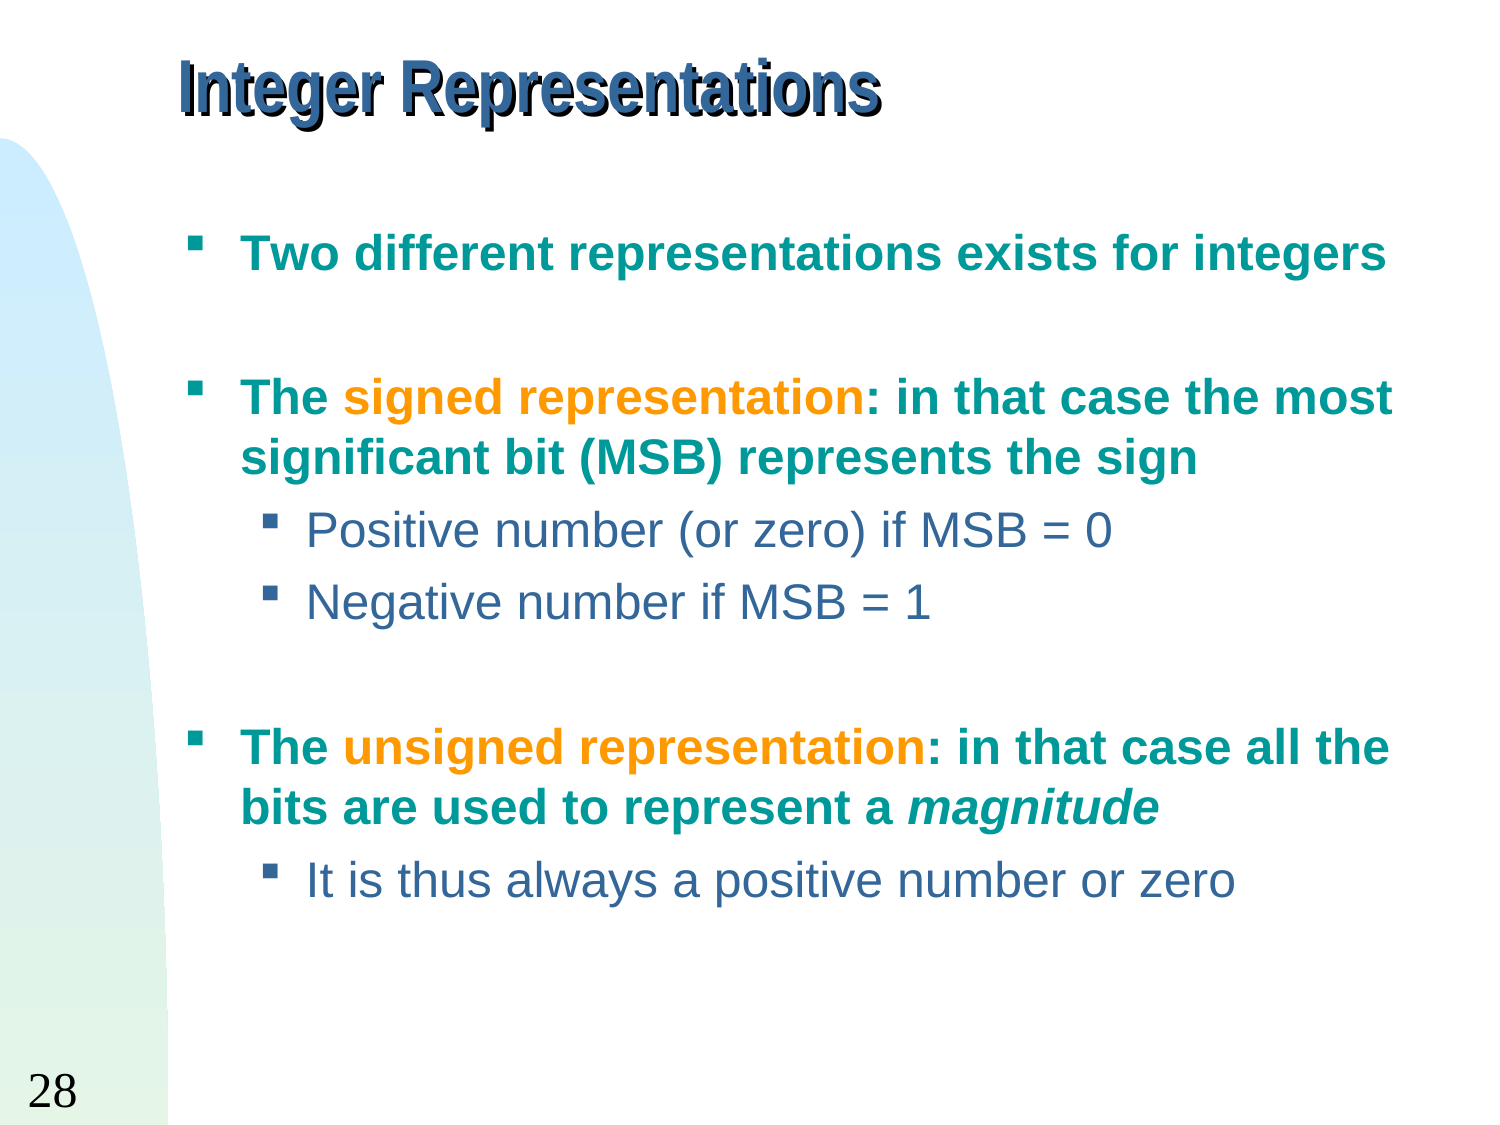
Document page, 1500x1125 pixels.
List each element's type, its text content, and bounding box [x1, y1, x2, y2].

title Integer Representations [162, 24, 1456, 163]
list Two different representations exists for integers The signed representation: in that case the most significant bit (MSB) represents the sign Positive number (or zero) if MSB = 0 Negative number if MSB = 1 The unsigned representation: in that case all the bits are used to represent a magnitude It is thus always a positive number or zero [168, 212, 1463, 1025]
